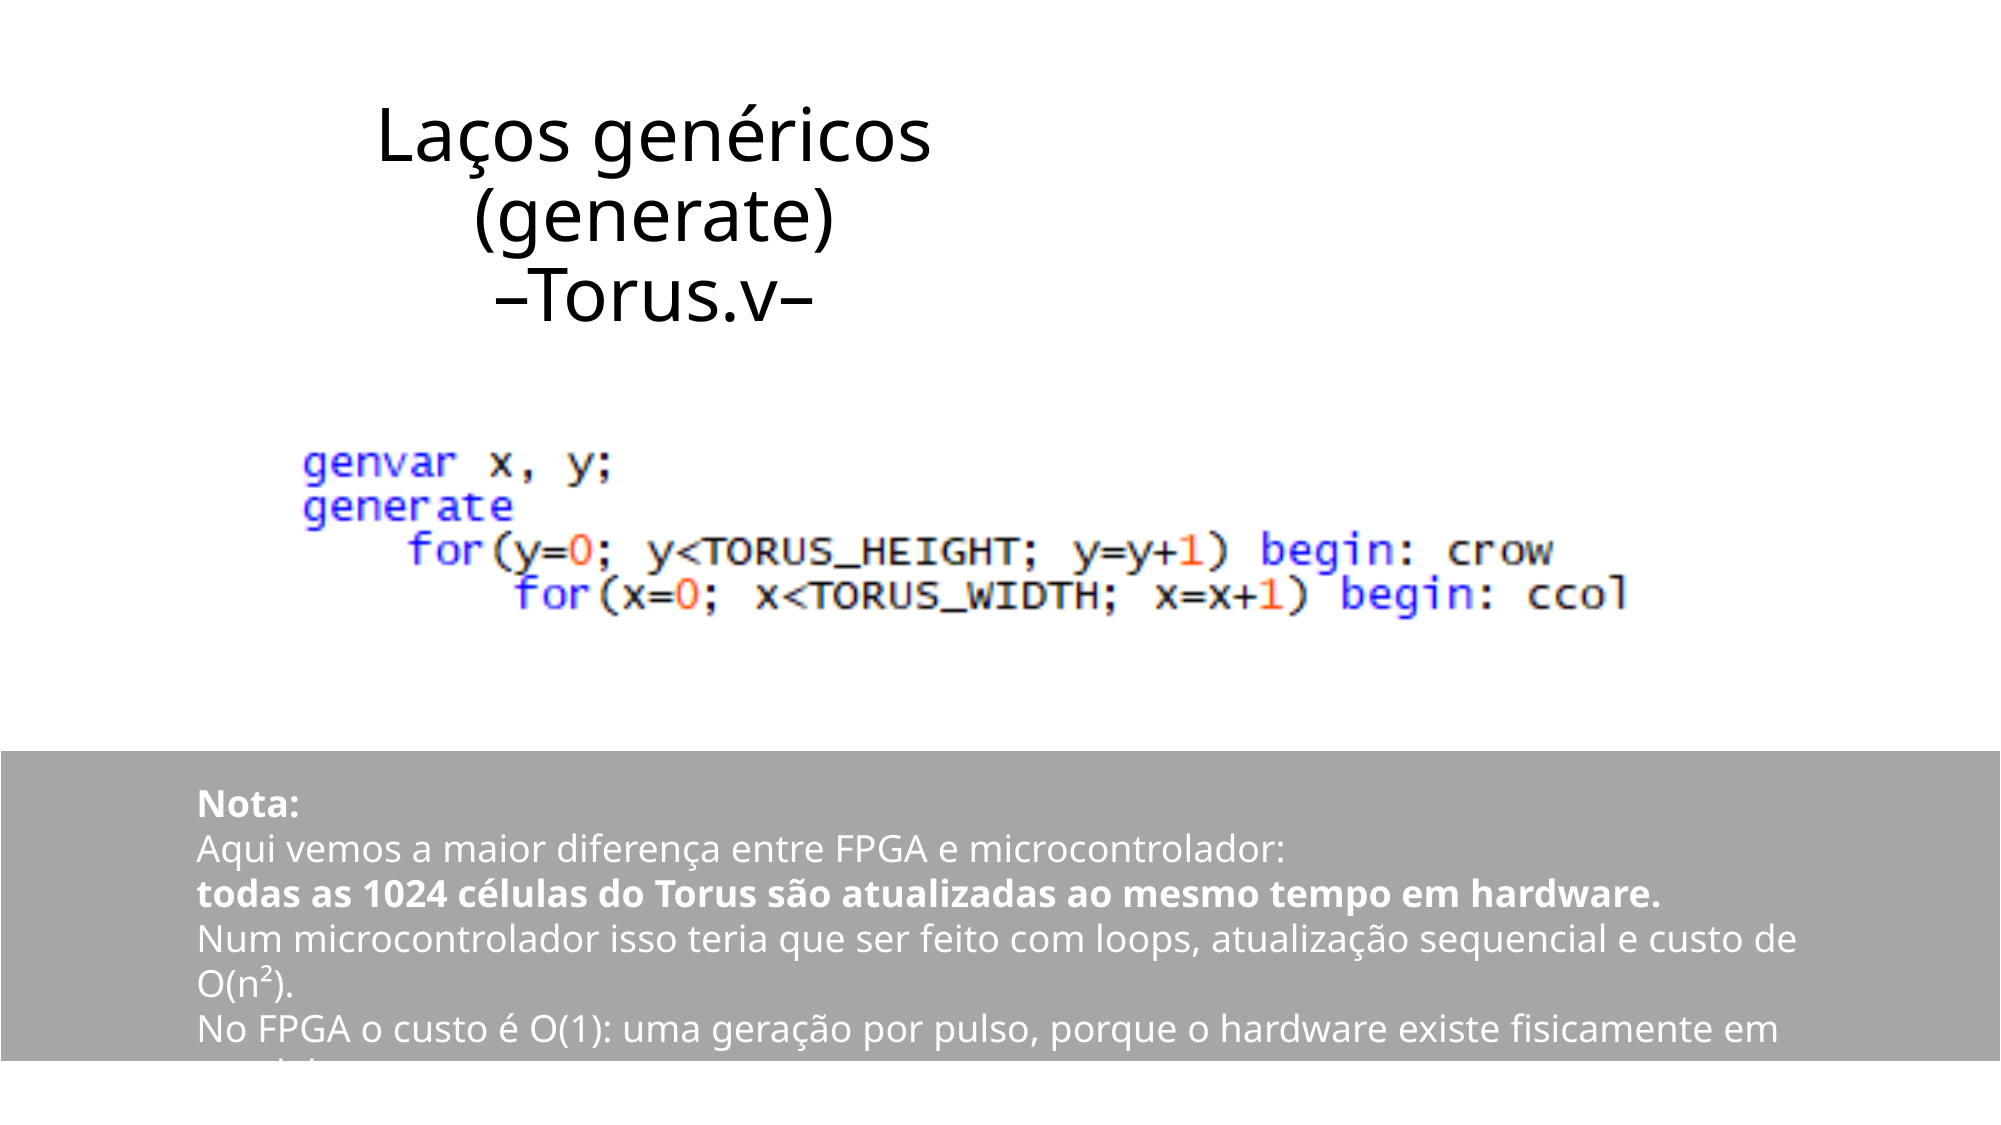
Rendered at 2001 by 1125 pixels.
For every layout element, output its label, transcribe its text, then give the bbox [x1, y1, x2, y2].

title Laços genéricos (generate) –Torus.v– [183, 89, 1127, 346]
text_box Nota: Aqui vemos a maior diferença entre FPGA e microcontrolador: todas as 1024 células do Torus são atualizadas ao mesmo tempo em hardware. Num microcontrolador isso teria que ser feito com loops, atualização sequencial e custo de O(n²). No FPGA o custo é O(1): uma geração por pulso, porque o hardware existe fisicamente em paralelo [181, 772, 1821, 1060]
picture [296, 427, 1707, 644]
text_box [1, 751, 2000, 1061]
